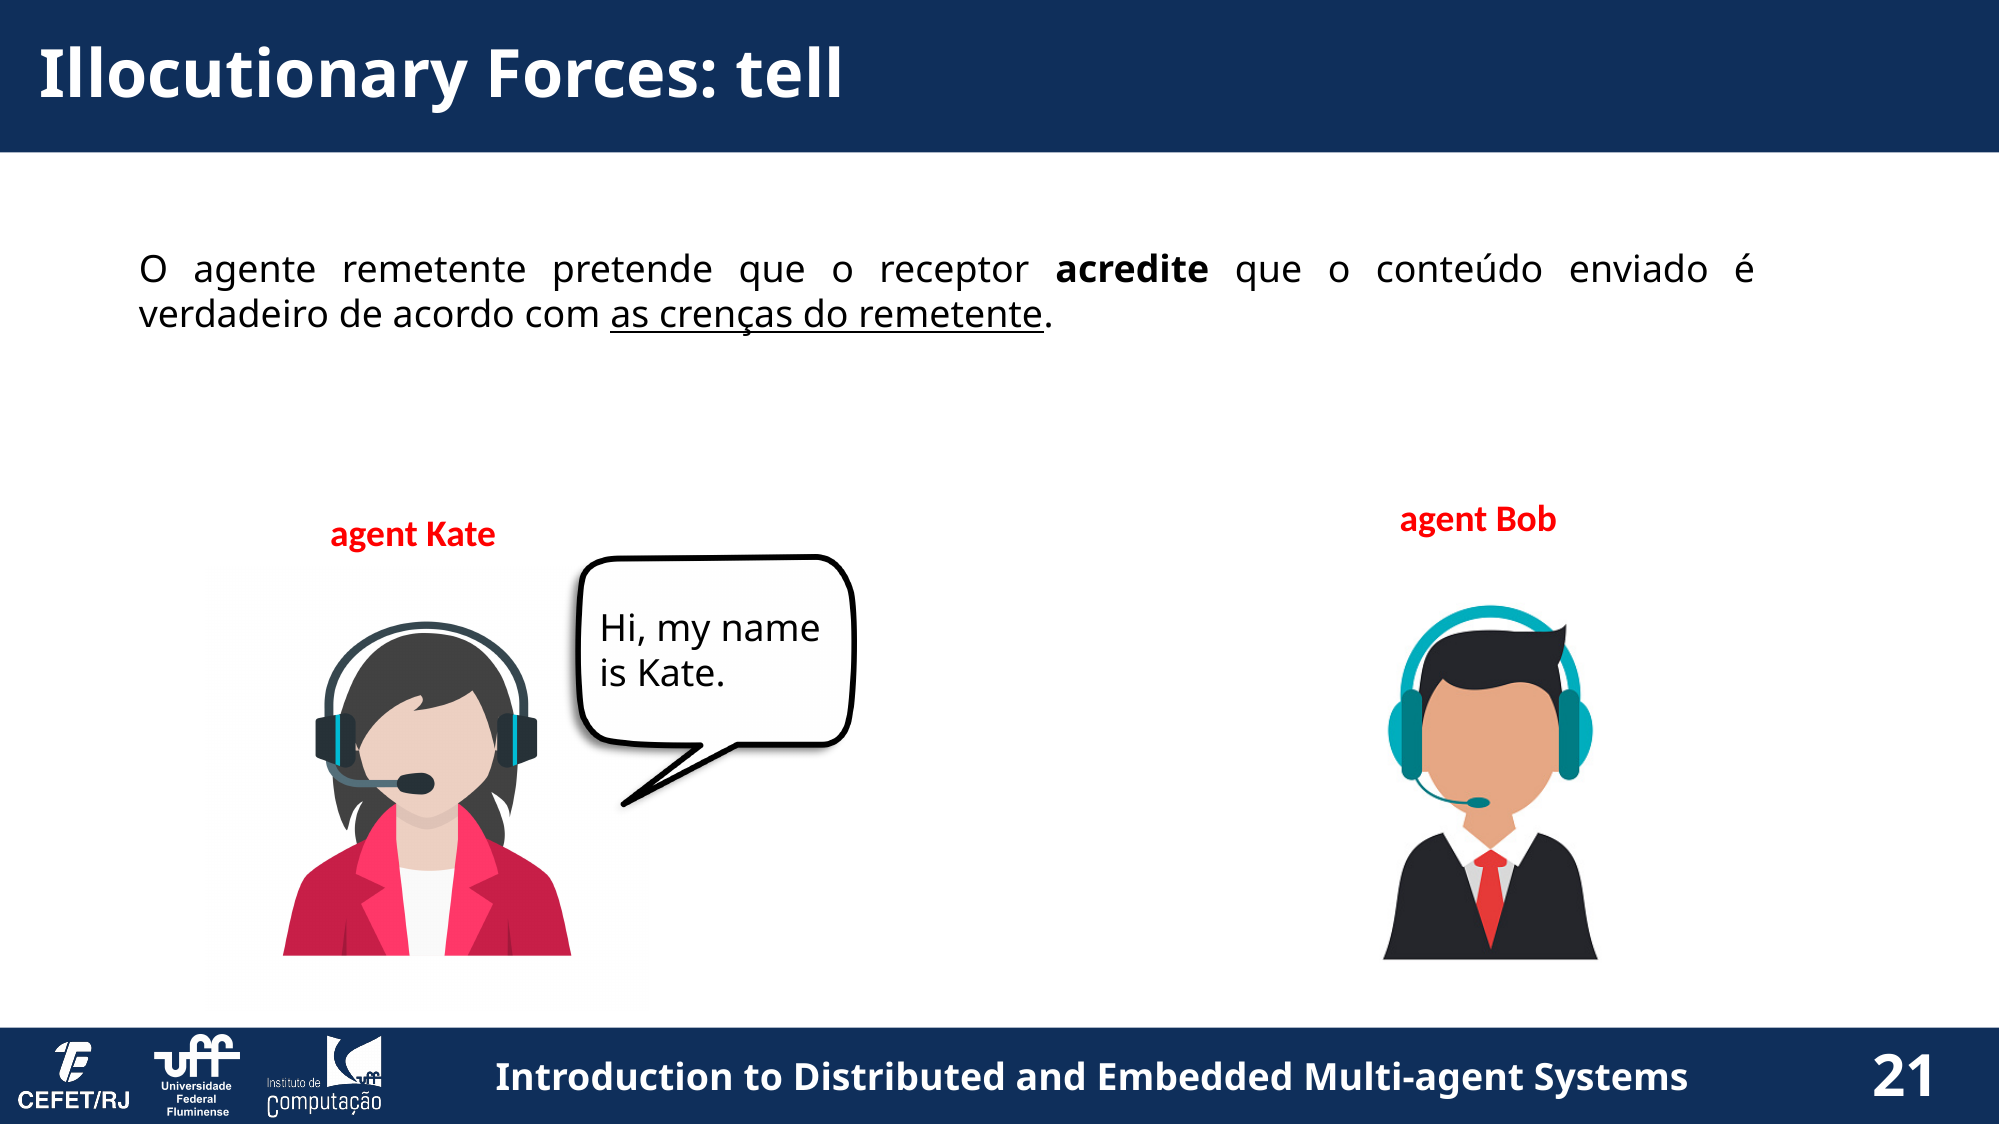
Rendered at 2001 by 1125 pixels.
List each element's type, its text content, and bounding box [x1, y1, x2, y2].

picture [18, 1021, 129, 1125]
picture [153, 1033, 241, 1121]
text_box Illocutionary Forces: tell [25, 23, 1999, 119]
picture [1268, 560, 1713, 1005]
picture [265, 1033, 383, 1118]
text_box Hi, my name is Kate. [584, 596, 880, 702]
text_box agent Bob [1360, 486, 1596, 547]
text_box O agente remetente pretende que o receptor acredite que o conteúdo enviado é verdadeiro de acordo com as crenças do remetente. [123, 237, 1771, 343]
picture [205, 554, 857, 1011]
text_box agent Kate [295, 501, 531, 562]
